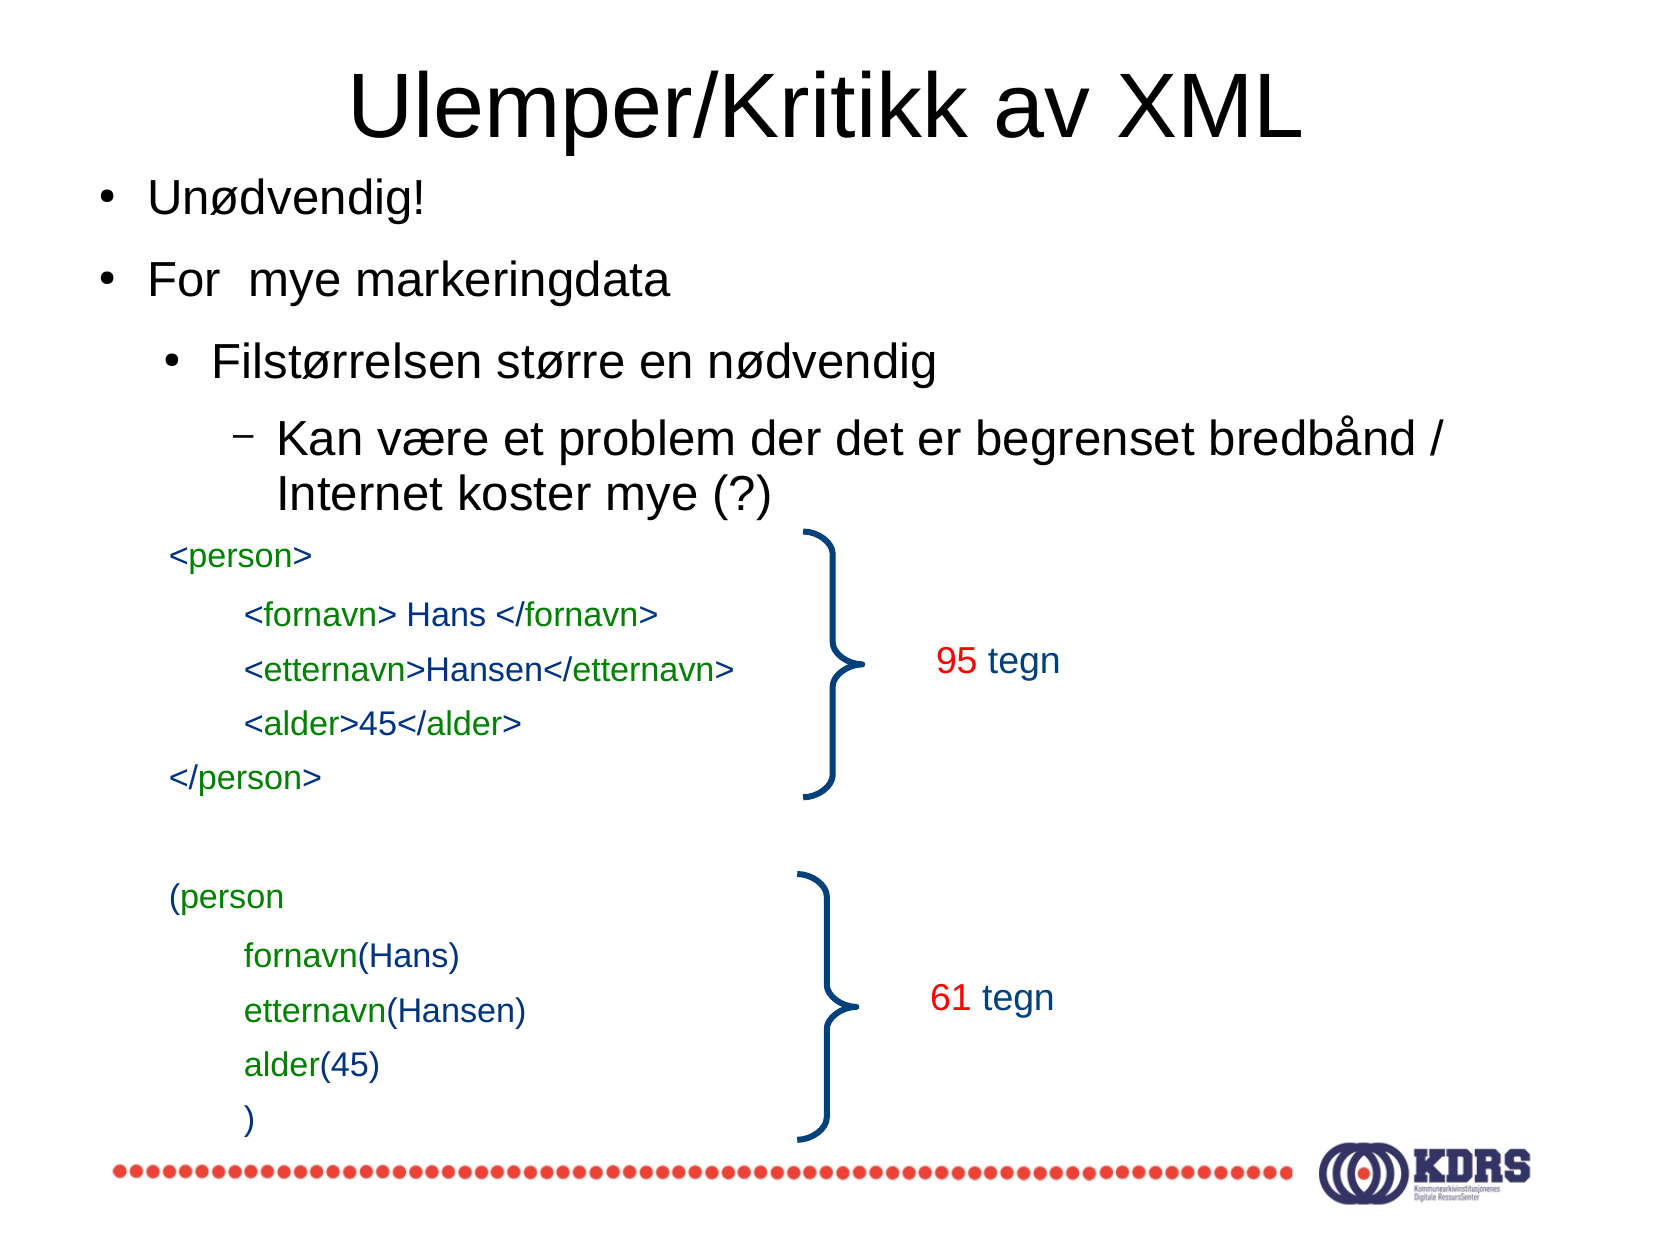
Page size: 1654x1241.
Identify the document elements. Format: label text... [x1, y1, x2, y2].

text_box 61 tegn [915, 968, 1093, 1026]
picture [85, 1140, 1557, 1219]
list Unødvendig! For mye markeringdata Filstørrelsen større en nødvendig Kan være et problem der det er begrenset bredbånd / Internet koster mye (?) <person> <fornavn> Hans </fornavn> <etternavn>Hansen</etternavn> <alder>45</alder> </person> (person fornavn(Hans) etternavn(Hansen) alder(45) ) [82, 170, 1571, 1140]
title Ulemper/Kritikk av XML [82, 49, 1571, 162]
text_box 95 tegn [921, 631, 1099, 689]
